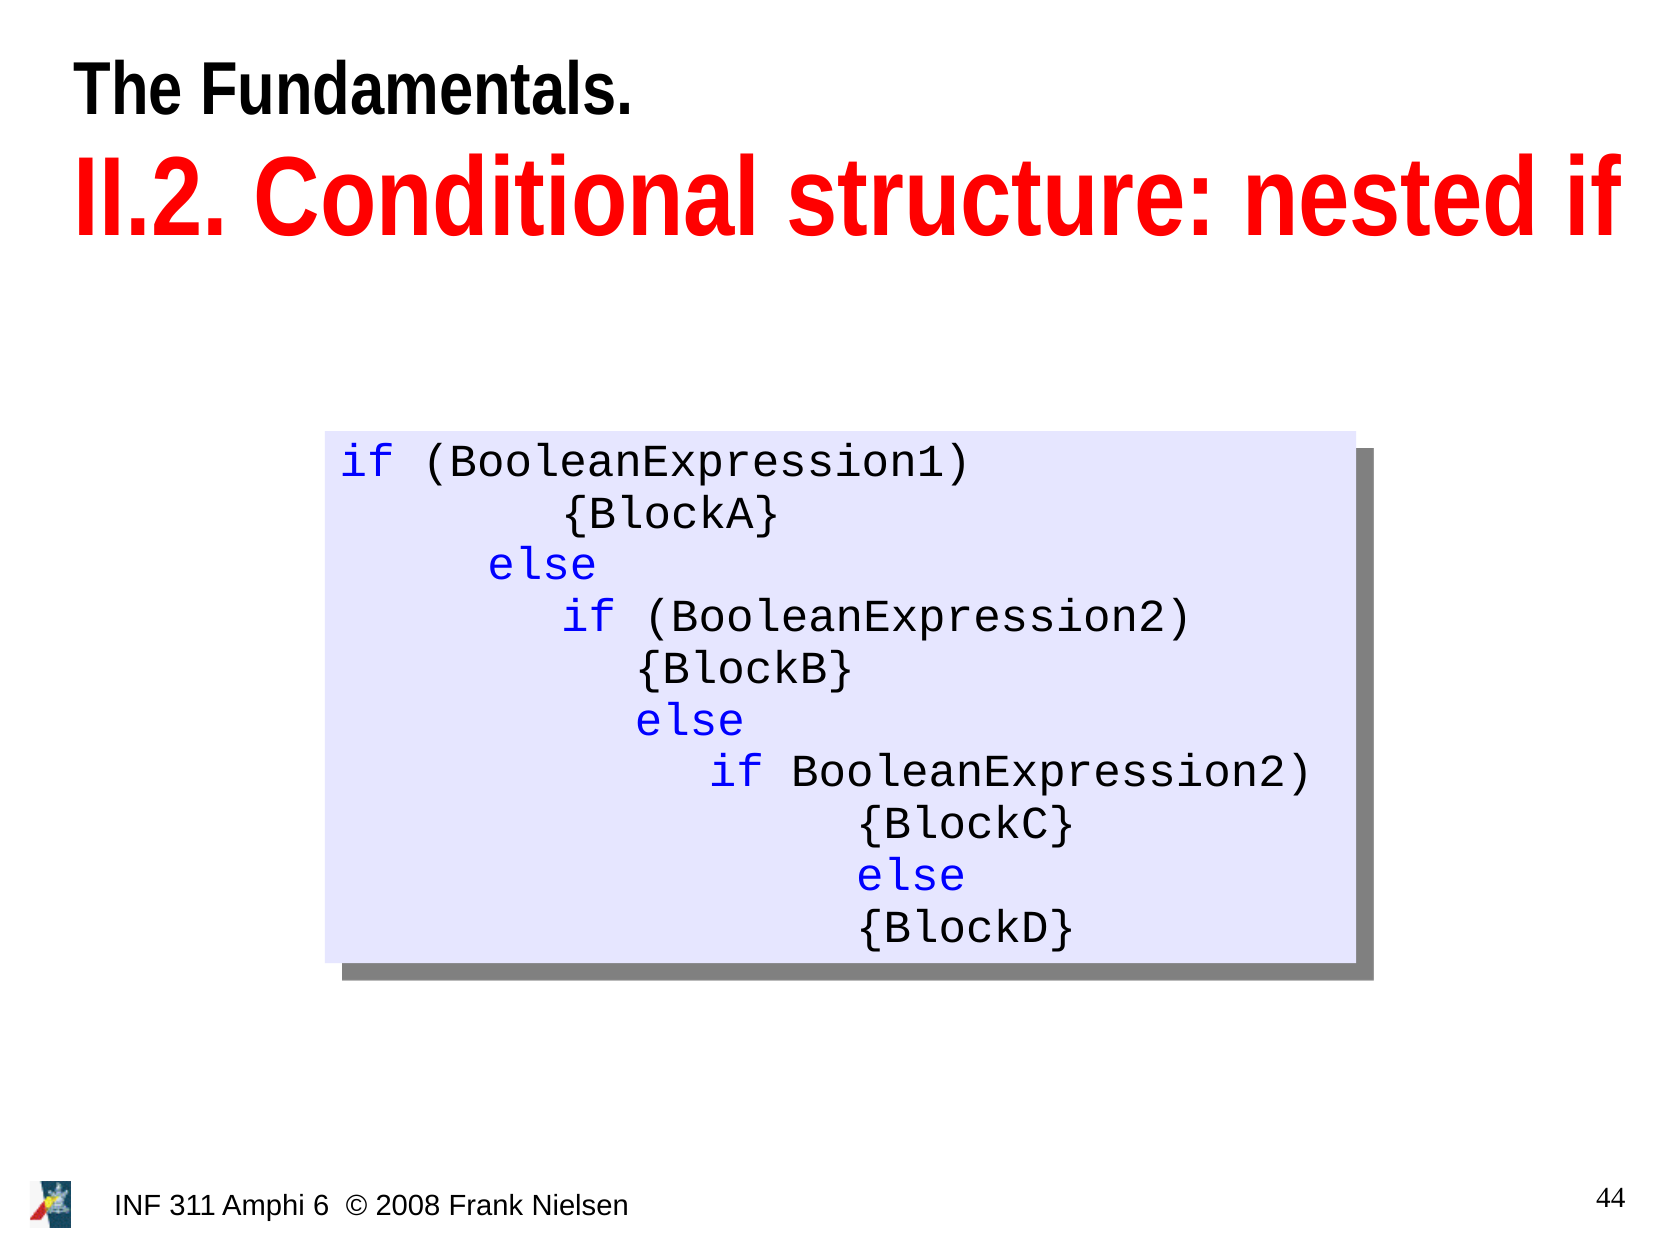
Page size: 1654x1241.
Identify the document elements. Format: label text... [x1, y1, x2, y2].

text_box if (BooleanExpression1) {BlockA} else if (BooleanExpression2) {BlockB} else if BooleanExpression2) {BlockC} else {BlockD} [324, 431, 1357, 934]
picture [29, 1181, 71, 1228]
text_box The Fundamentals. II.2. Conditional structure: nested if [59, 36, 1637, 266]
